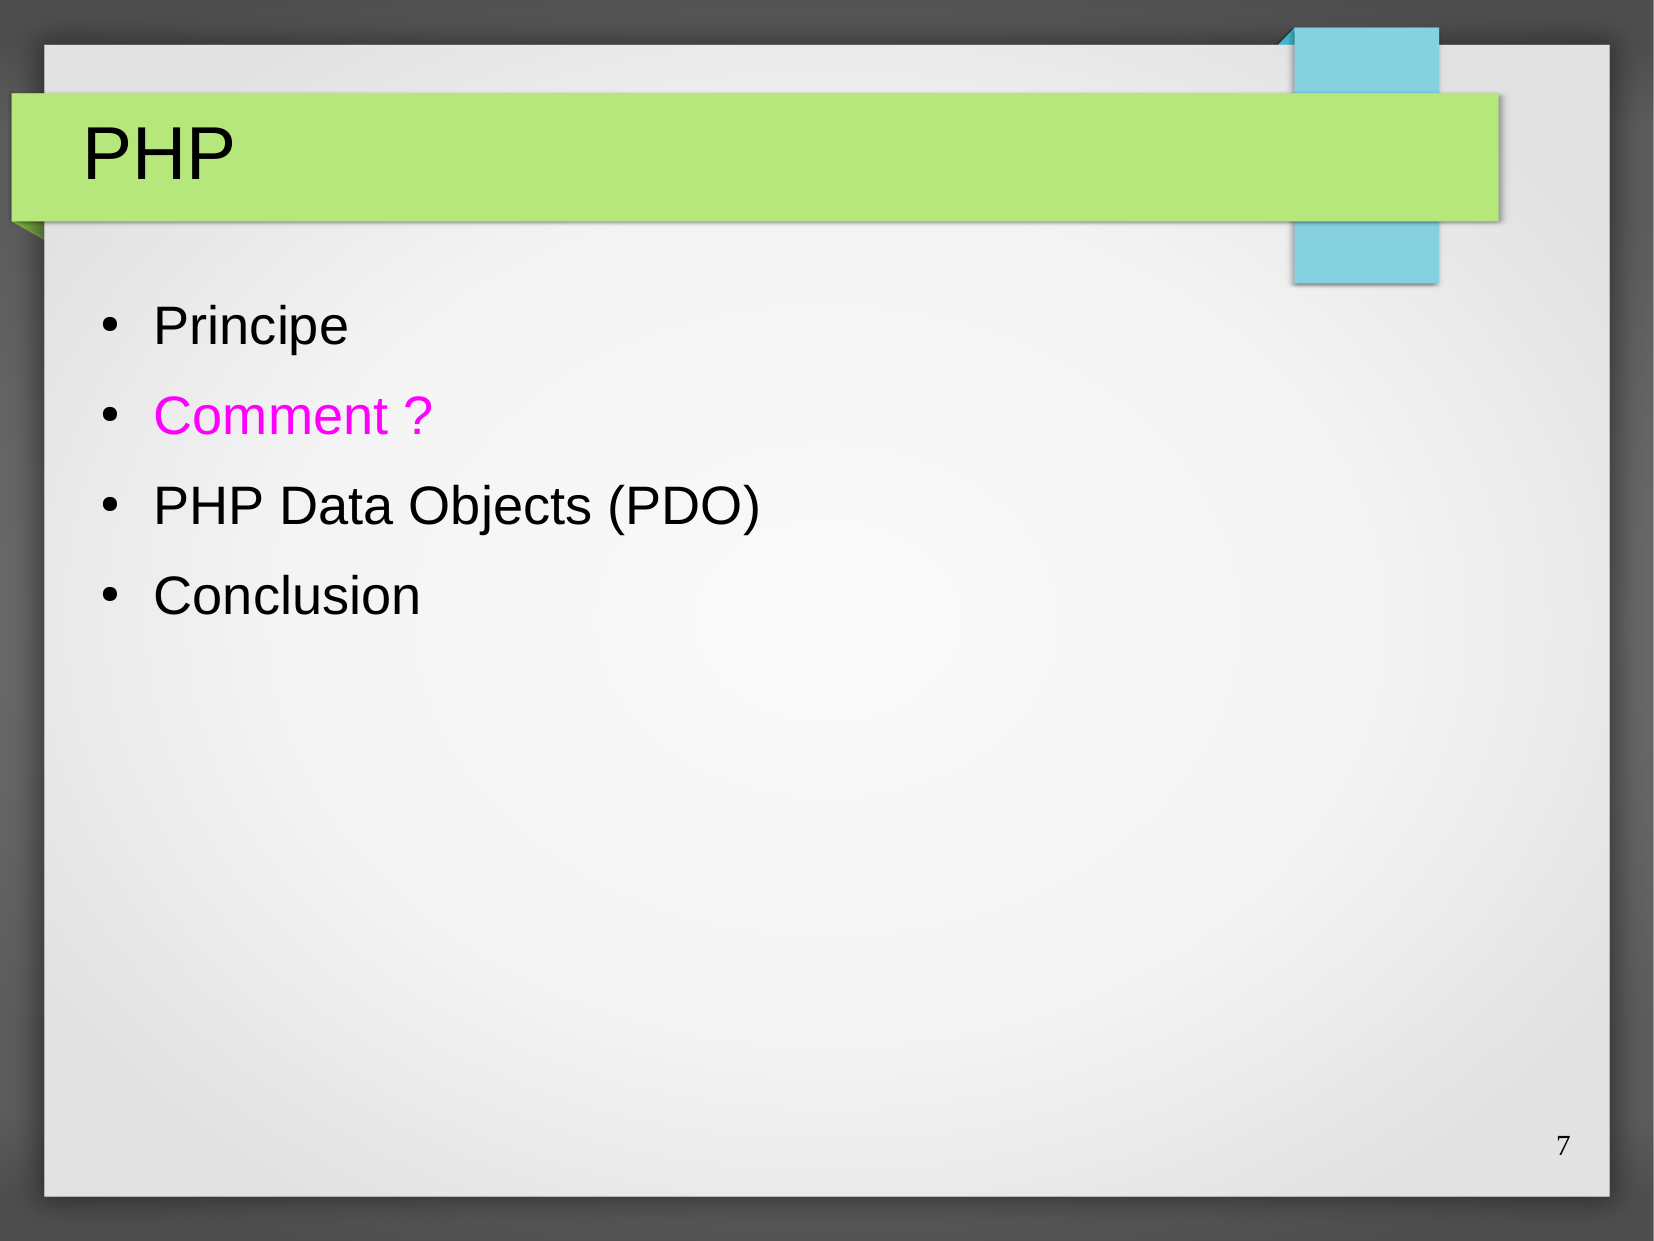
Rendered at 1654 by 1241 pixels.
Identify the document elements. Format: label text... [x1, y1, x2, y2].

list Principe Comment ? PHP Data Objects (PDO) Conclusion [82, 295, 1571, 1015]
title PHP [82, 94, 1264, 213]
picture [0, 0, 1654, 1241]
